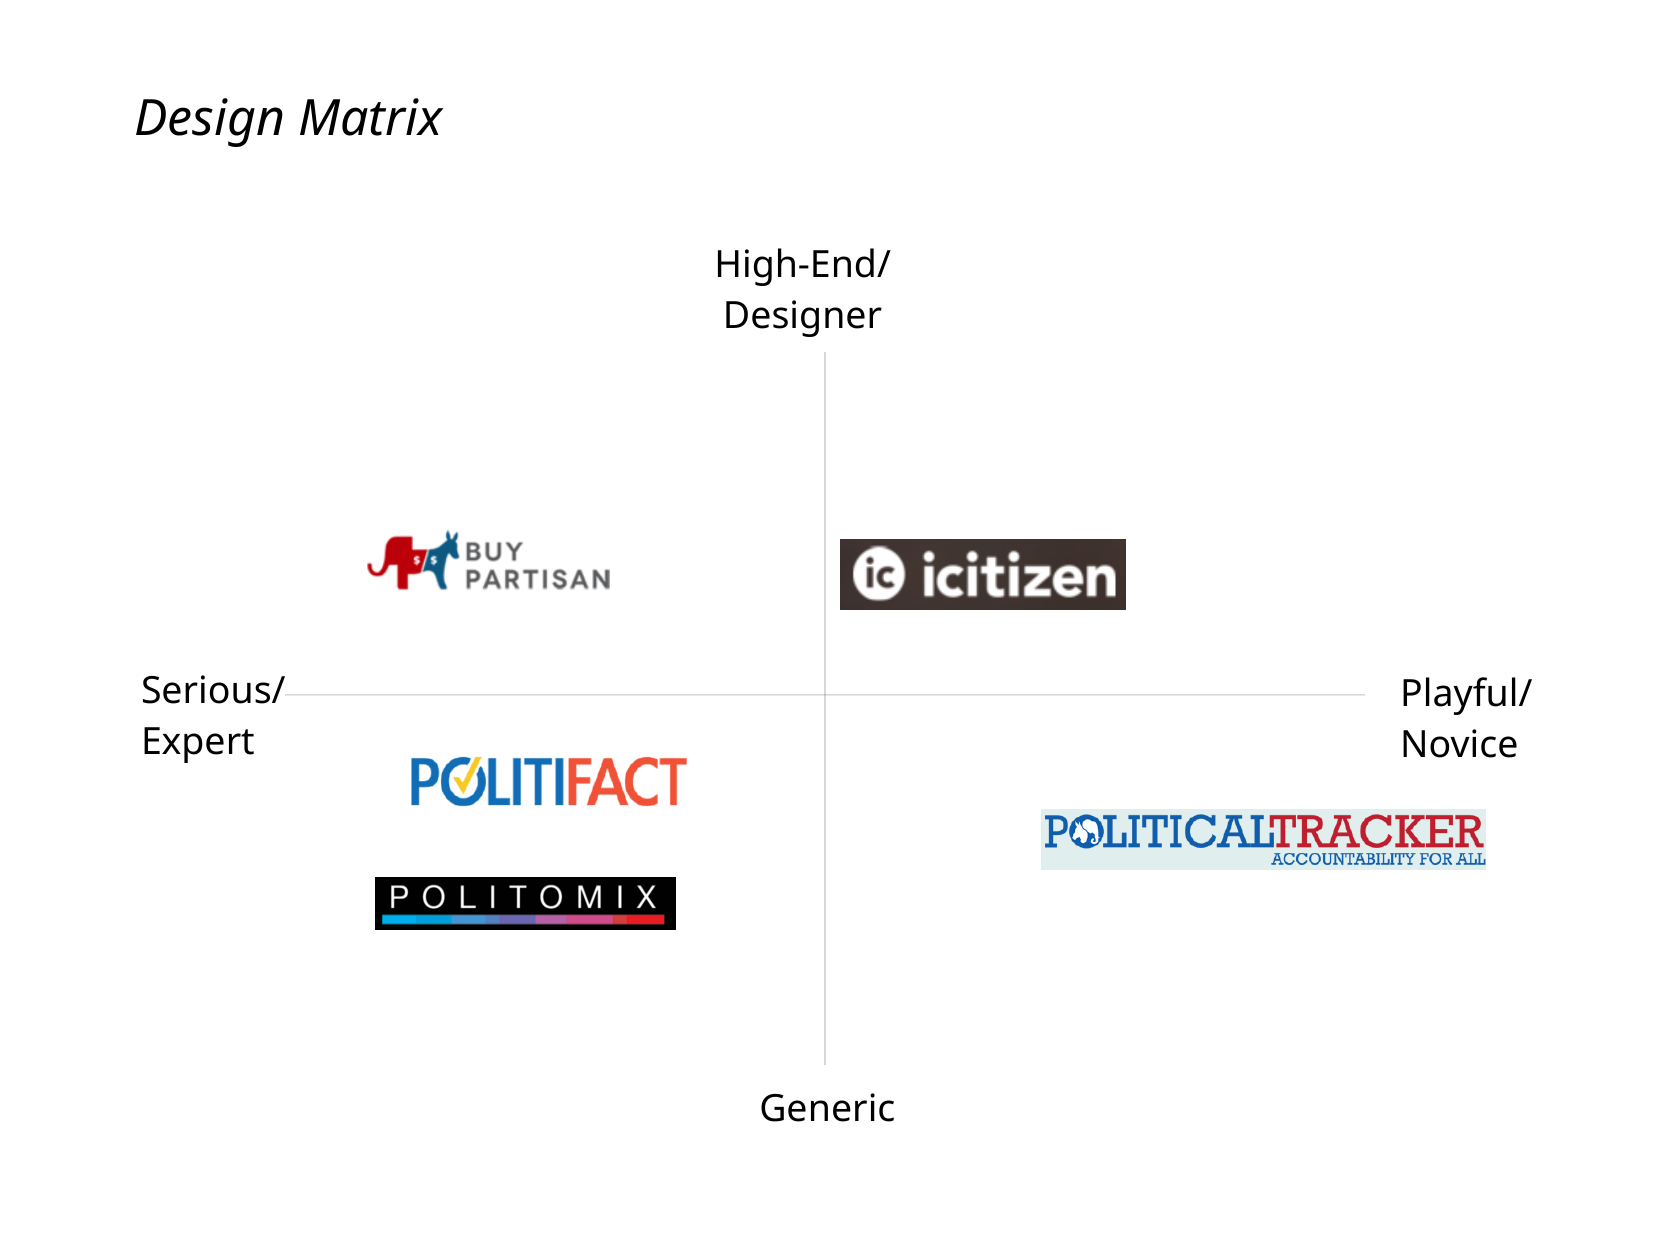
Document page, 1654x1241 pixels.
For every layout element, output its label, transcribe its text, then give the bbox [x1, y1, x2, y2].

picture [375, 877, 676, 931]
text_box Playful/ Novice [1385, 659, 1549, 771]
text_box High-End/ Designer [699, 230, 901, 342]
picture [1041, 809, 1486, 871]
picture [405, 749, 691, 810]
text_box Generic [744, 1074, 976, 1186]
text_box Serious/ Expert [126, 656, 301, 768]
picture [360, 527, 616, 601]
picture [840, 539, 1126, 610]
text_box Design Matrix [120, 75, 1501, 155]
